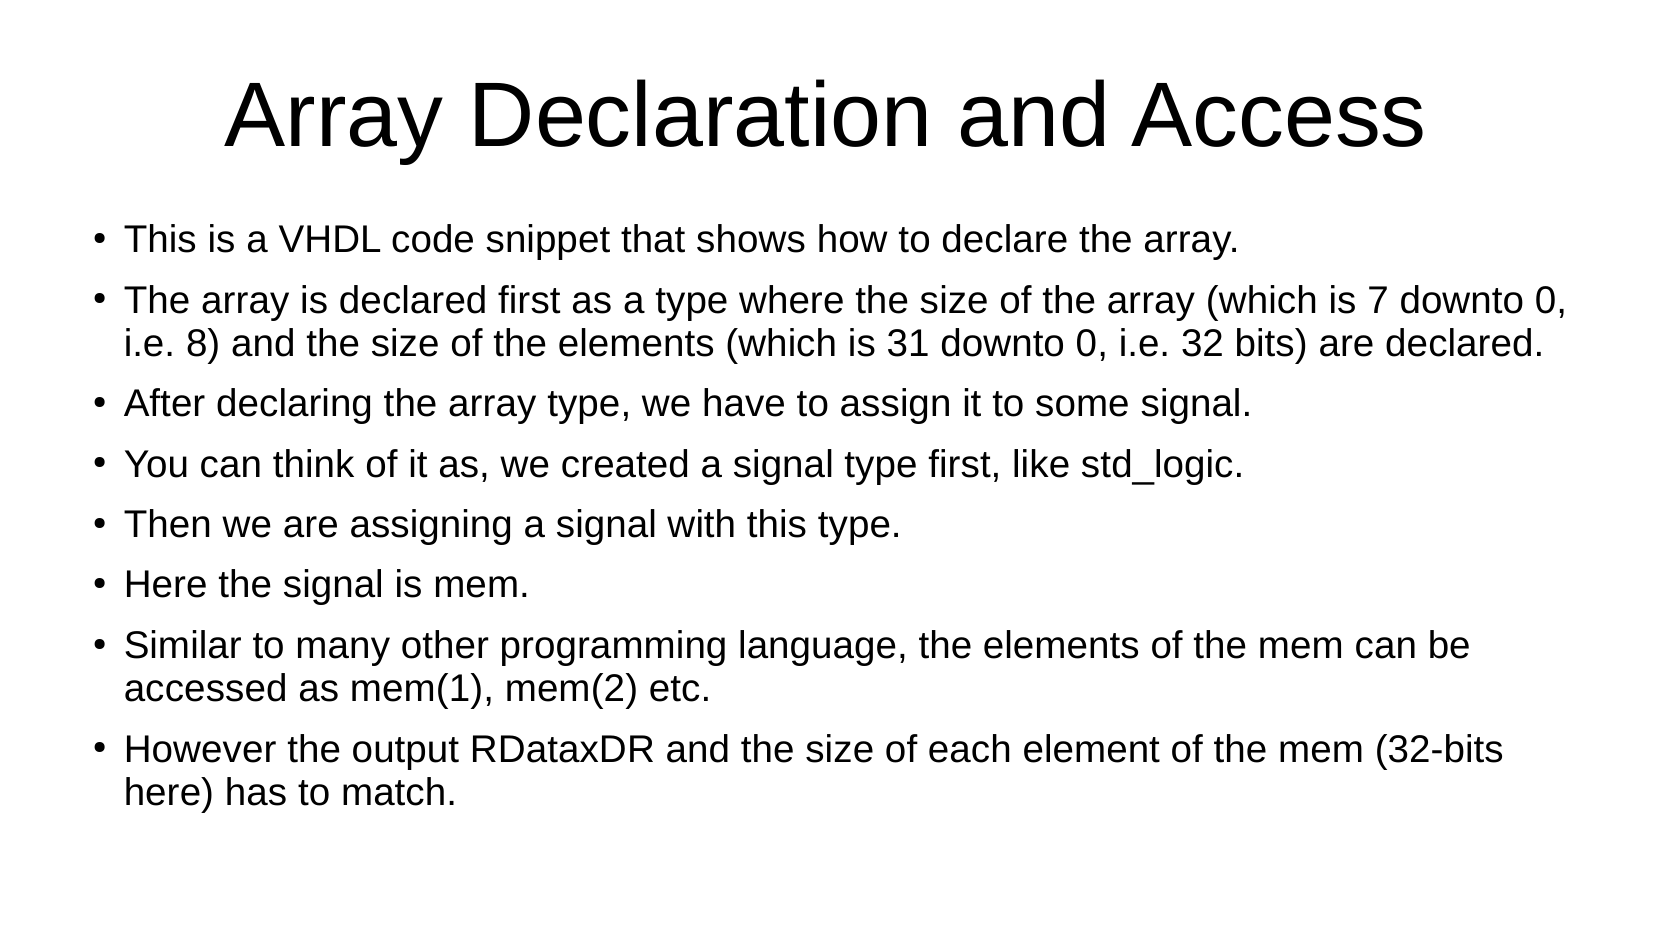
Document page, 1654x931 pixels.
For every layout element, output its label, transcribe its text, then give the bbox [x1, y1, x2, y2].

title Array Declaration and Access [82, 37, 1571, 193]
list This is a VHDL code snippet that shows how to declare the array. The array is declared first as a type where the size of the array (which is 7 downto 0, i.e. 8) and the size of the elements (which is 31 downto 0, i.e. 32 bits) are declared. After declaring the array type, we have to assign it to some signal. You can think of it as, we created a signal type first, like std_logic. Then we are assigning a signal with this type. Here the signal is mem. Similar to many other programming language, the elements of the mem can be accessed as mem(1), mem(2) etc. However the output RDataxDR and the size of each element of the mem (32-bits here) has to match. [82, 217, 1571, 856]
